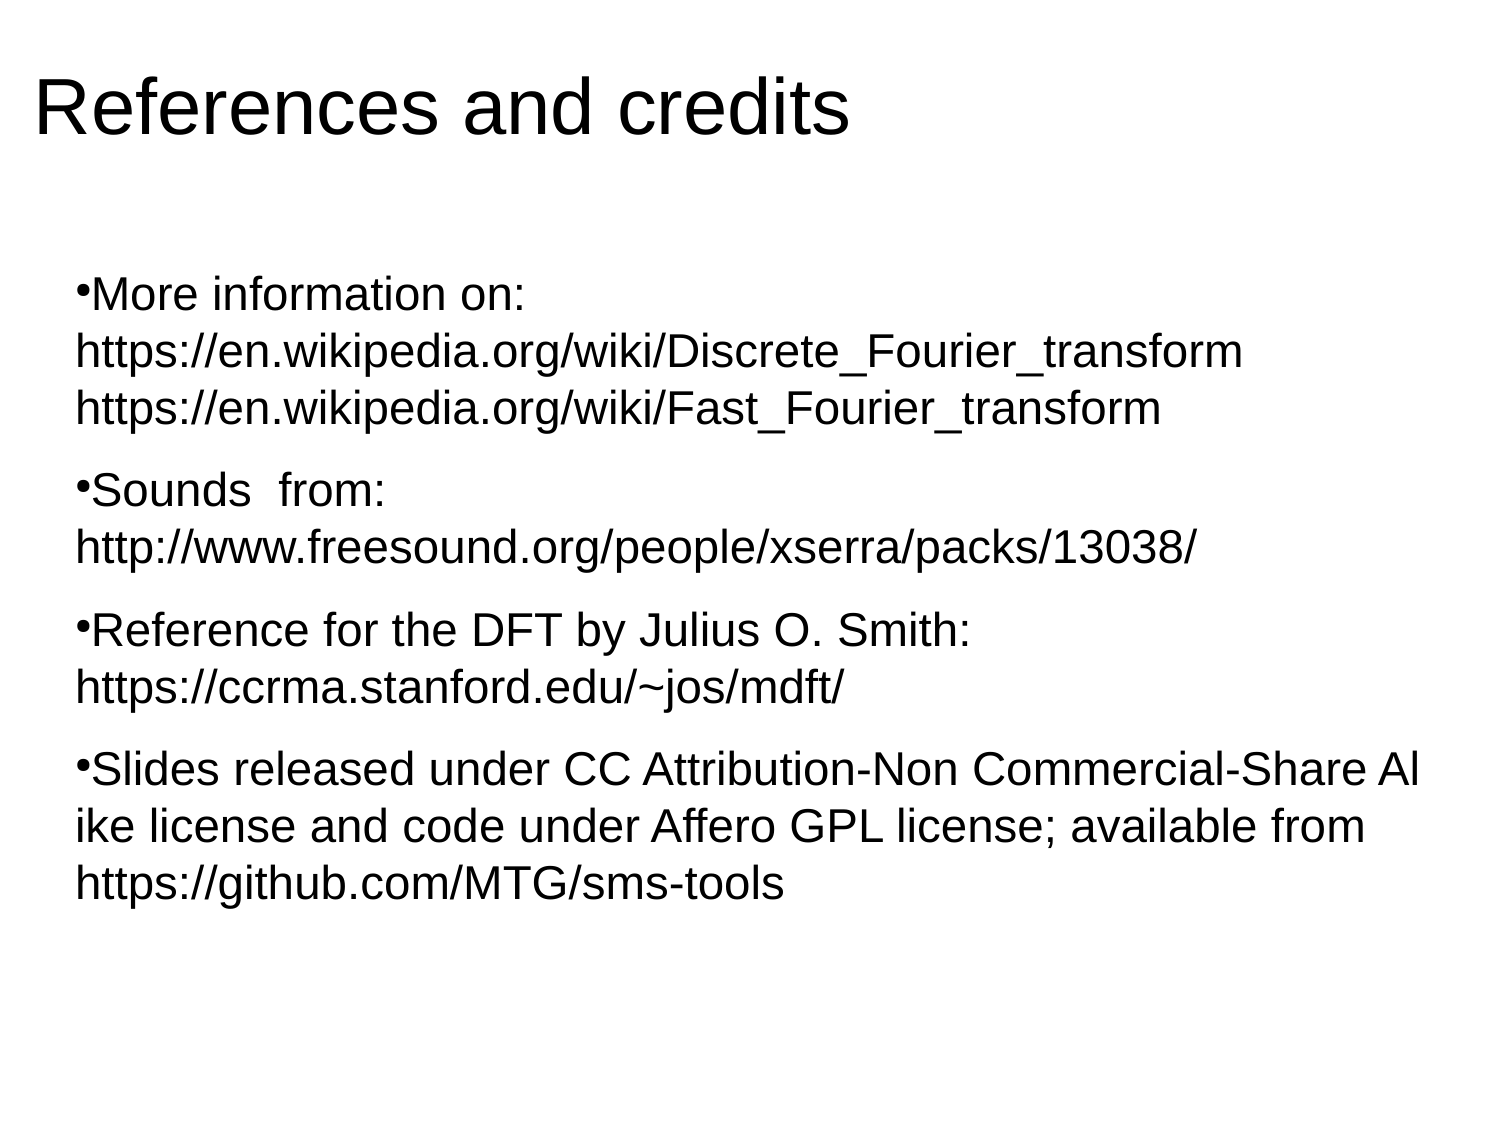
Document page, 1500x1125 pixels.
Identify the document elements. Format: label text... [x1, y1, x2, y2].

title References and credits [33, 9, 1384, 197]
list More information on:https://en.wikipedia.org/wiki/Discrete_Fourier_transformhttps://en.wikipedia.org/wiki/Fast_Fourier_transform Sounds from: http://www.freesound.org/people/xserra/packs/13038/ Reference for the DFT by Julius O. Smith: https://ccrma.stanford.edu/~jos/mdft/ Slides released under CC Attribution-Non Commercial-Share Alike license and code under Affero GPL license; available from https://github.com/MTG/sms-tools [75, 263, 1425, 916]
